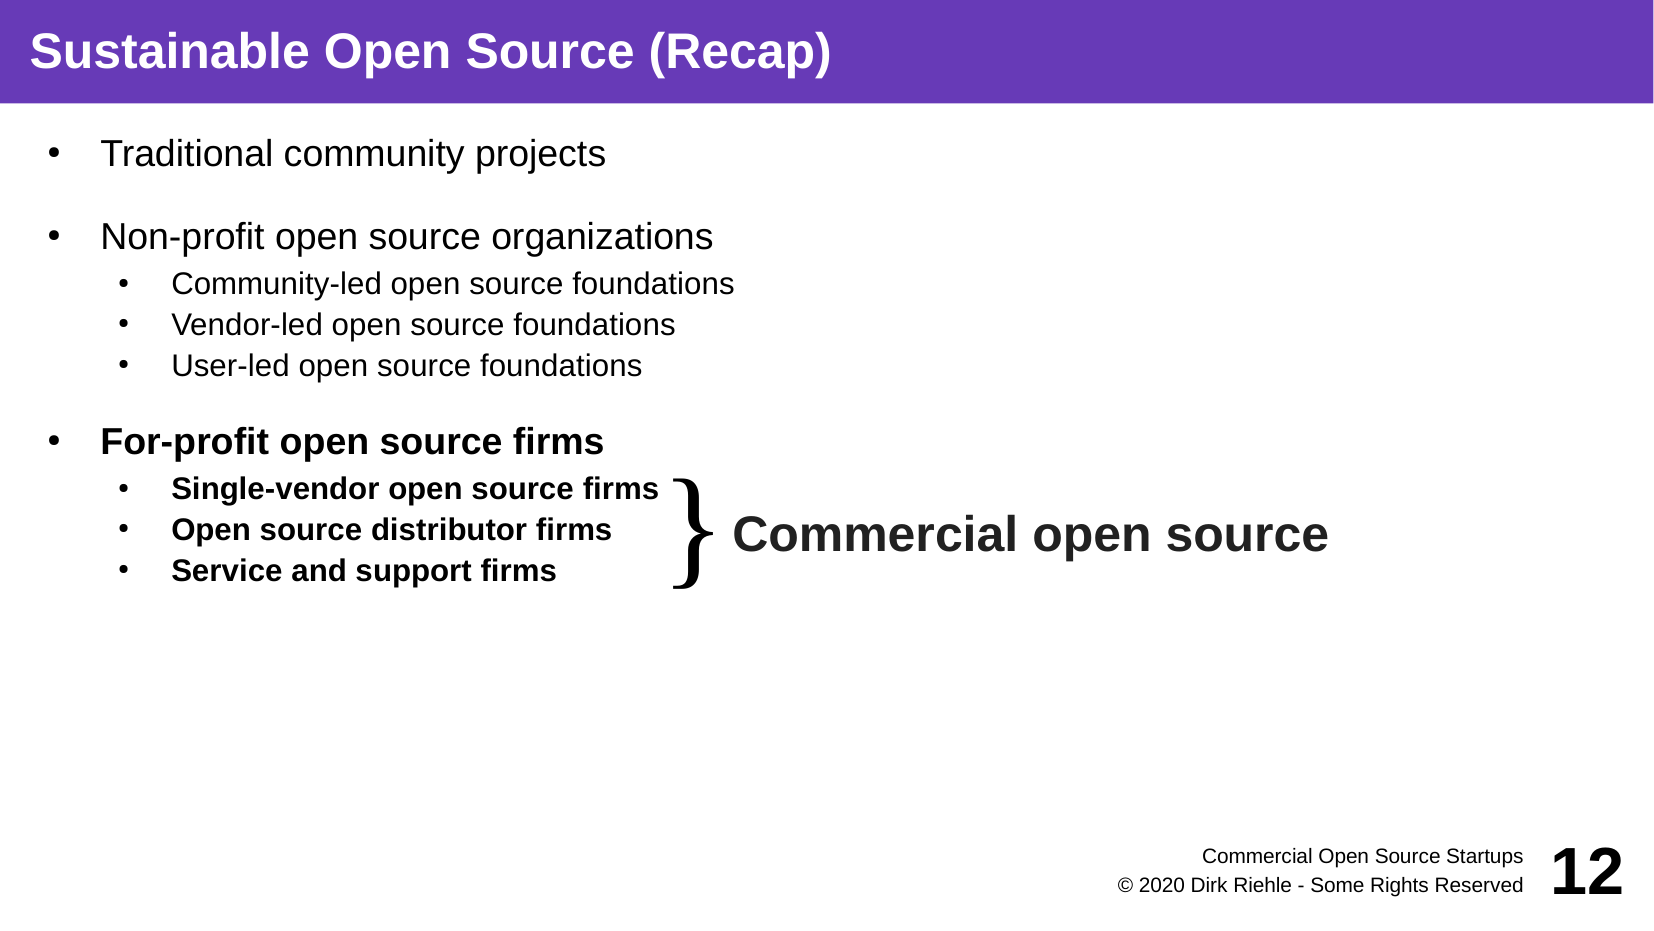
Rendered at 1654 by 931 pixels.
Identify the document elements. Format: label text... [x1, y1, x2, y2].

text_box Commercial open source [720, 445, 1365, 624]
text_box } [649, 307, 854, 747]
title Sustainable Open Source (Recap) [0, 0, 1654, 104]
list Traditional community projects Non-profit open source organizations Community-led open source foundations Vendor-led open source foundations User-led open source foundations For-profit open source firms Single-vendor open source firms Open source distributor firms Service and support firms [29, 132, 1625, 813]
